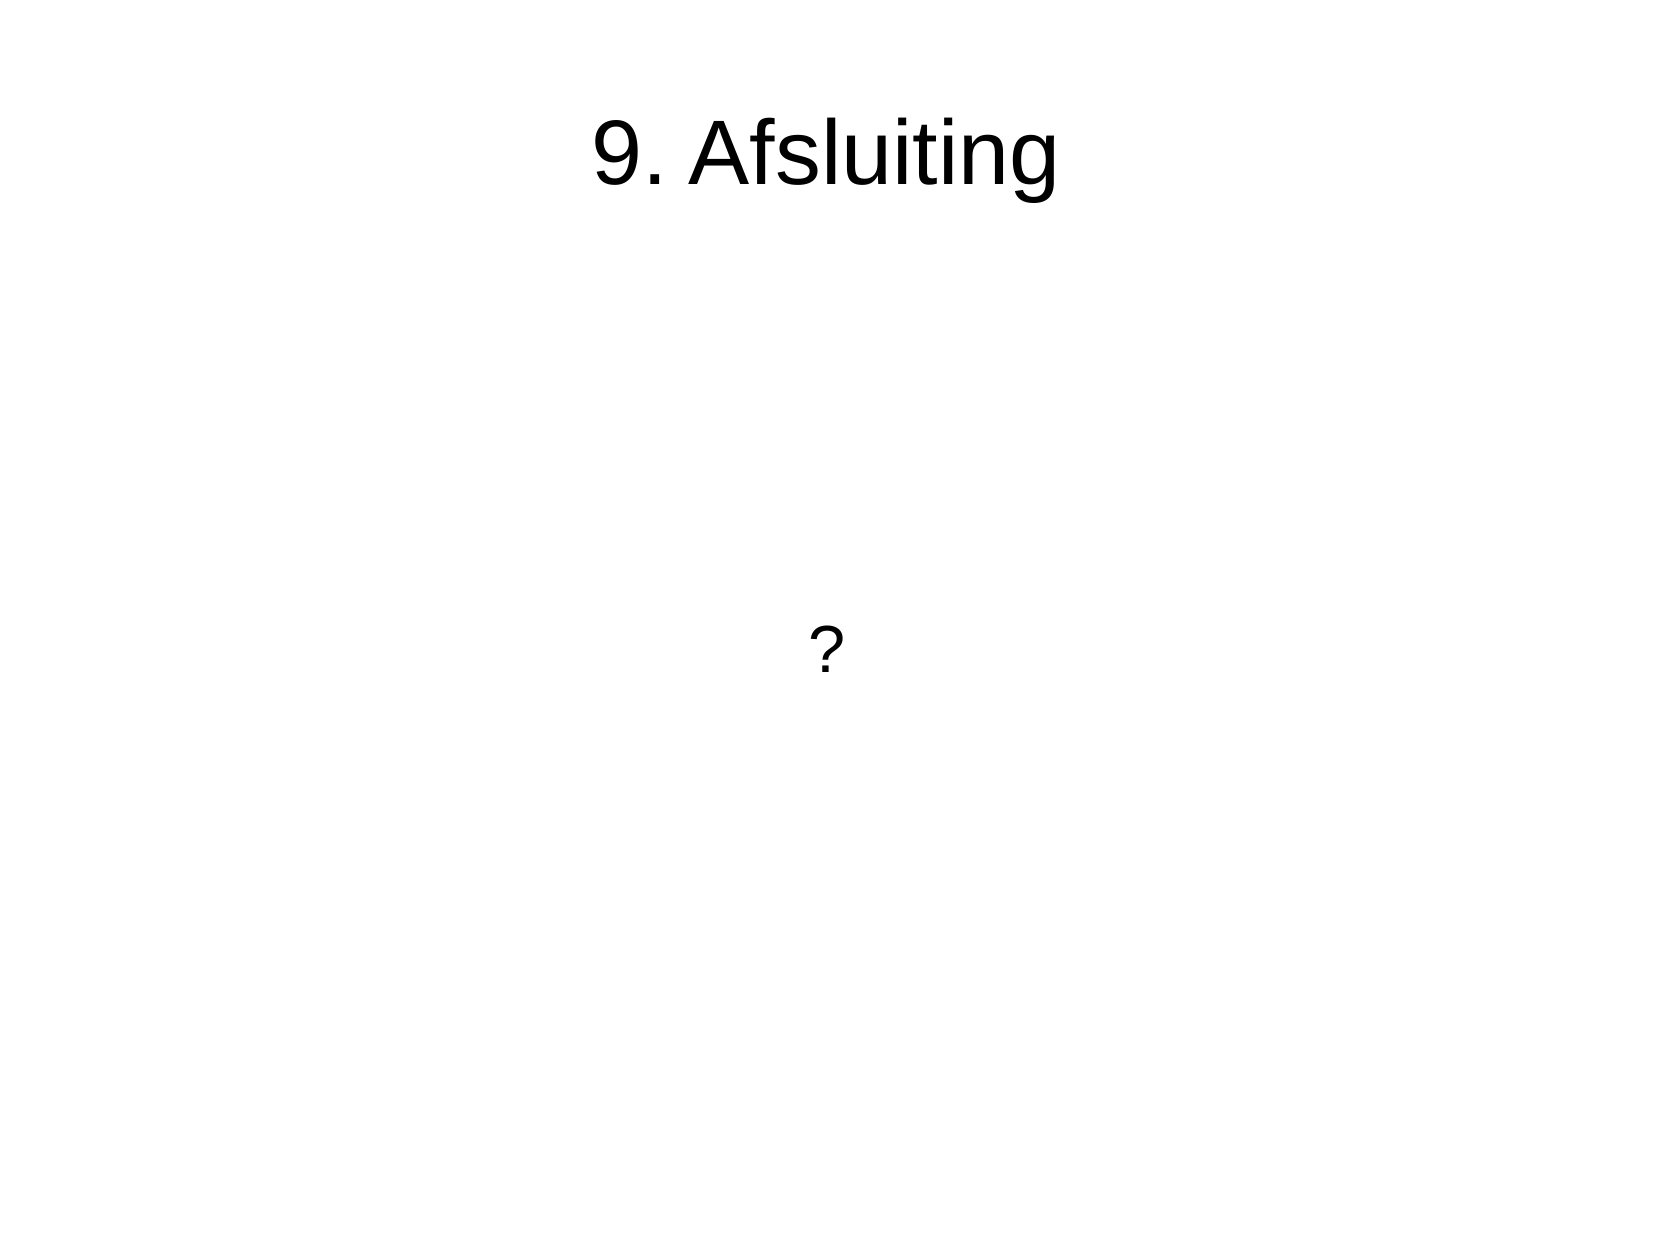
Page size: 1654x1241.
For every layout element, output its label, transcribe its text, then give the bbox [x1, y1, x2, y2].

title 9. Afsluiting [82, 49, 1571, 257]
subtitle ? [82, 290, 1571, 1010]
